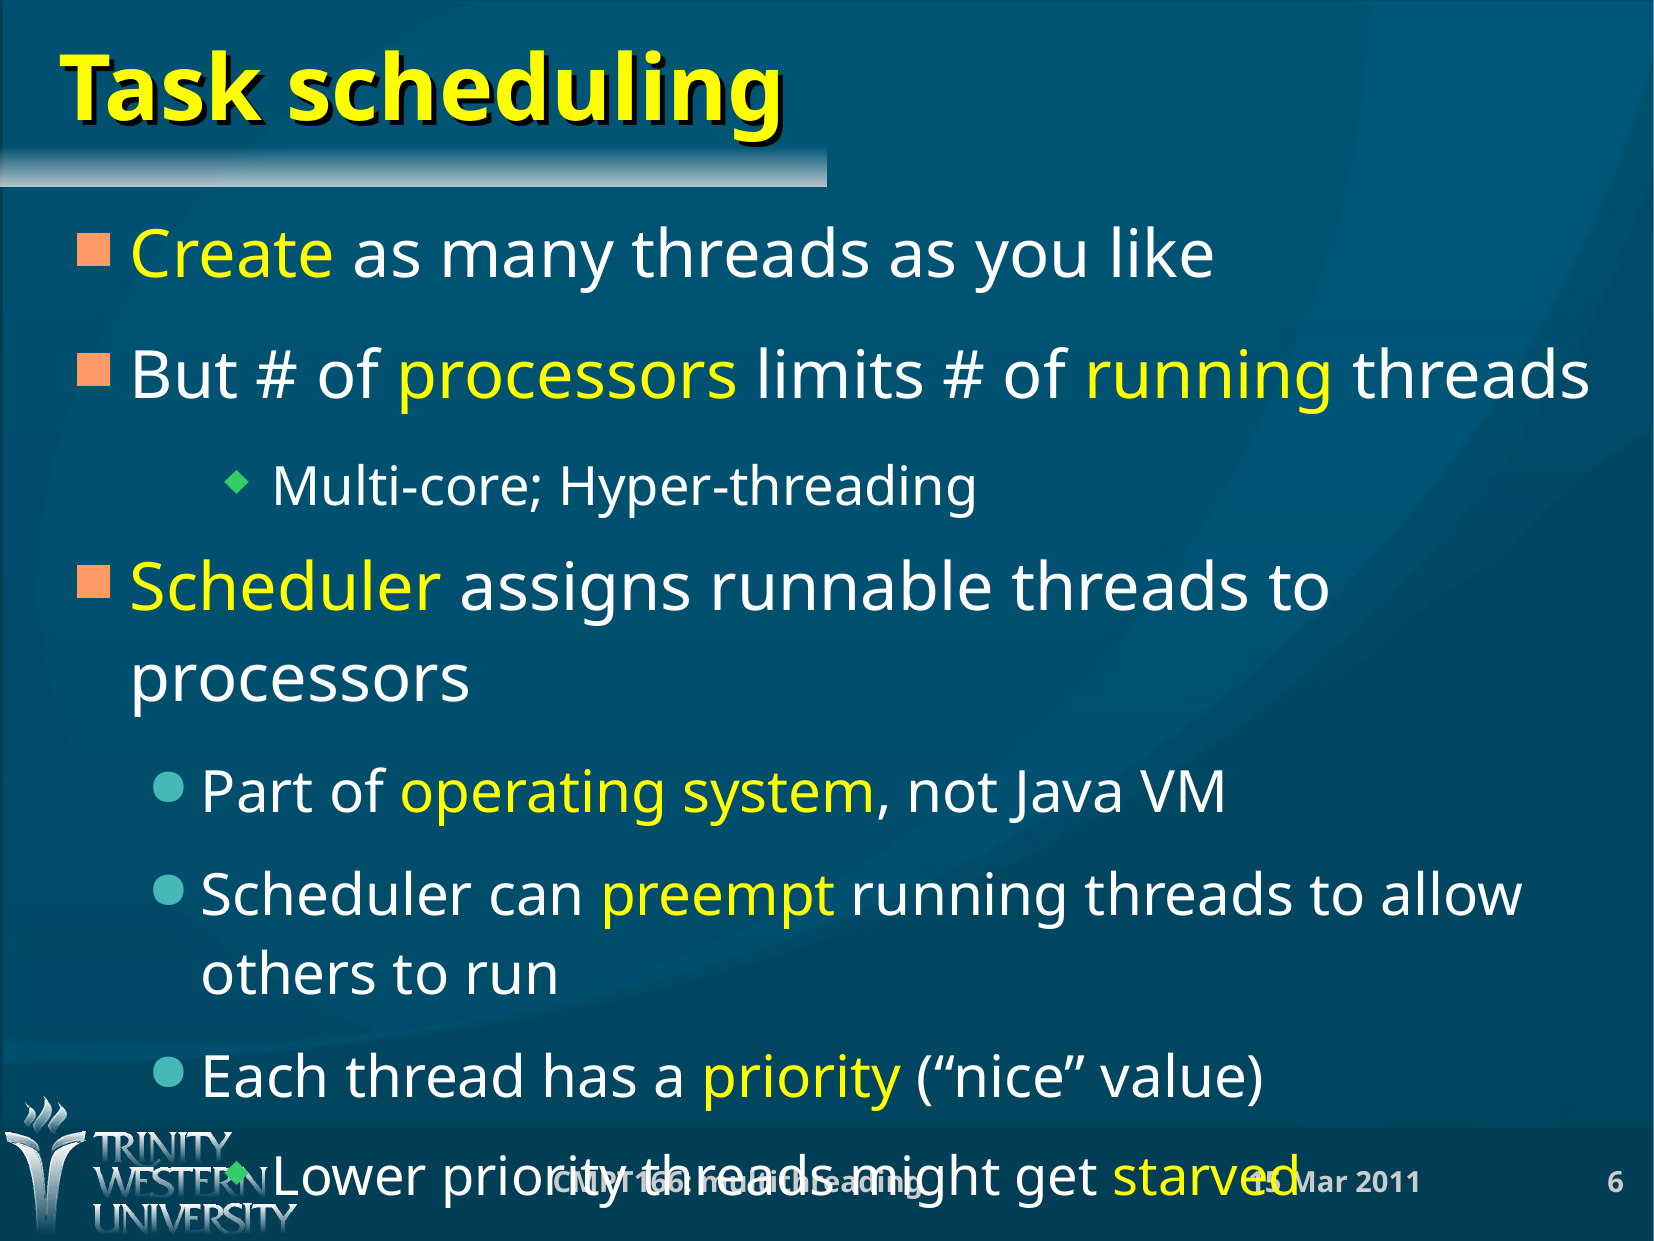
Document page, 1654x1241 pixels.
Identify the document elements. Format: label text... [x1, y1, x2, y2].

picture [38, 1227, 54, 1232]
title Task scheduling [59, 19, 1595, 148]
list Create as many threads as you like But # of processors limits # of running threads Multi-core; Hyper-threading Scheduler assigns runnable threads to processors Part of operating system, not Java VM Scheduler can preempt running threads to allow others to run Each thread has a priority (“nice” value) Lower priority threads might get starved [59, 206, 1625, 1170]
